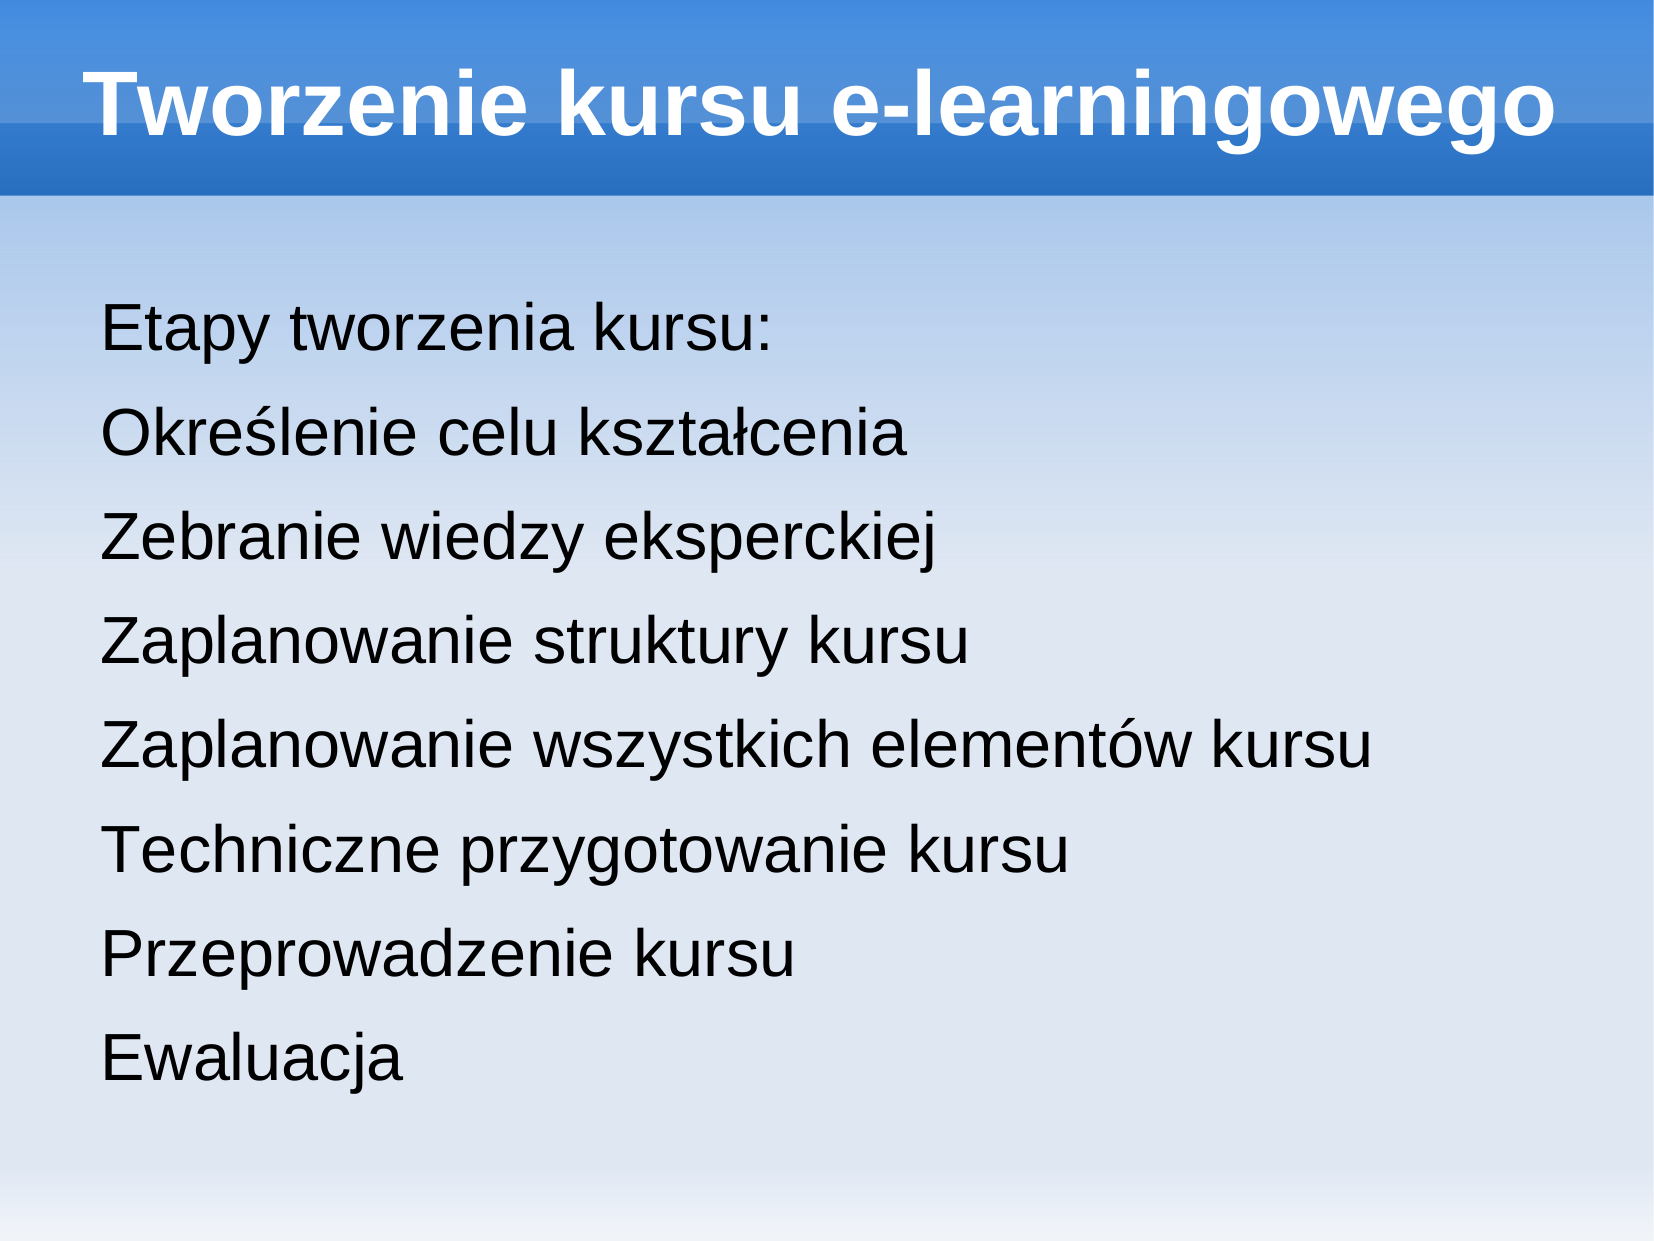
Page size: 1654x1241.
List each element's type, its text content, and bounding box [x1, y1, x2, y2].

picture [0, 0, 1654, 1241]
list Etapy tworzenia kursu: Określenie celu kształcenia Zebranie wiedzy eksperckiej Zaplanowanie struktury kursu Zaplanowanie wszystkich elementów kursu Techniczne przygotowanie kursu Przeprowadzenie kursu Ewaluacja [82, 290, 1571, 1162]
title Tworzenie kursu e-learningowego [76, 7, 1565, 200]
